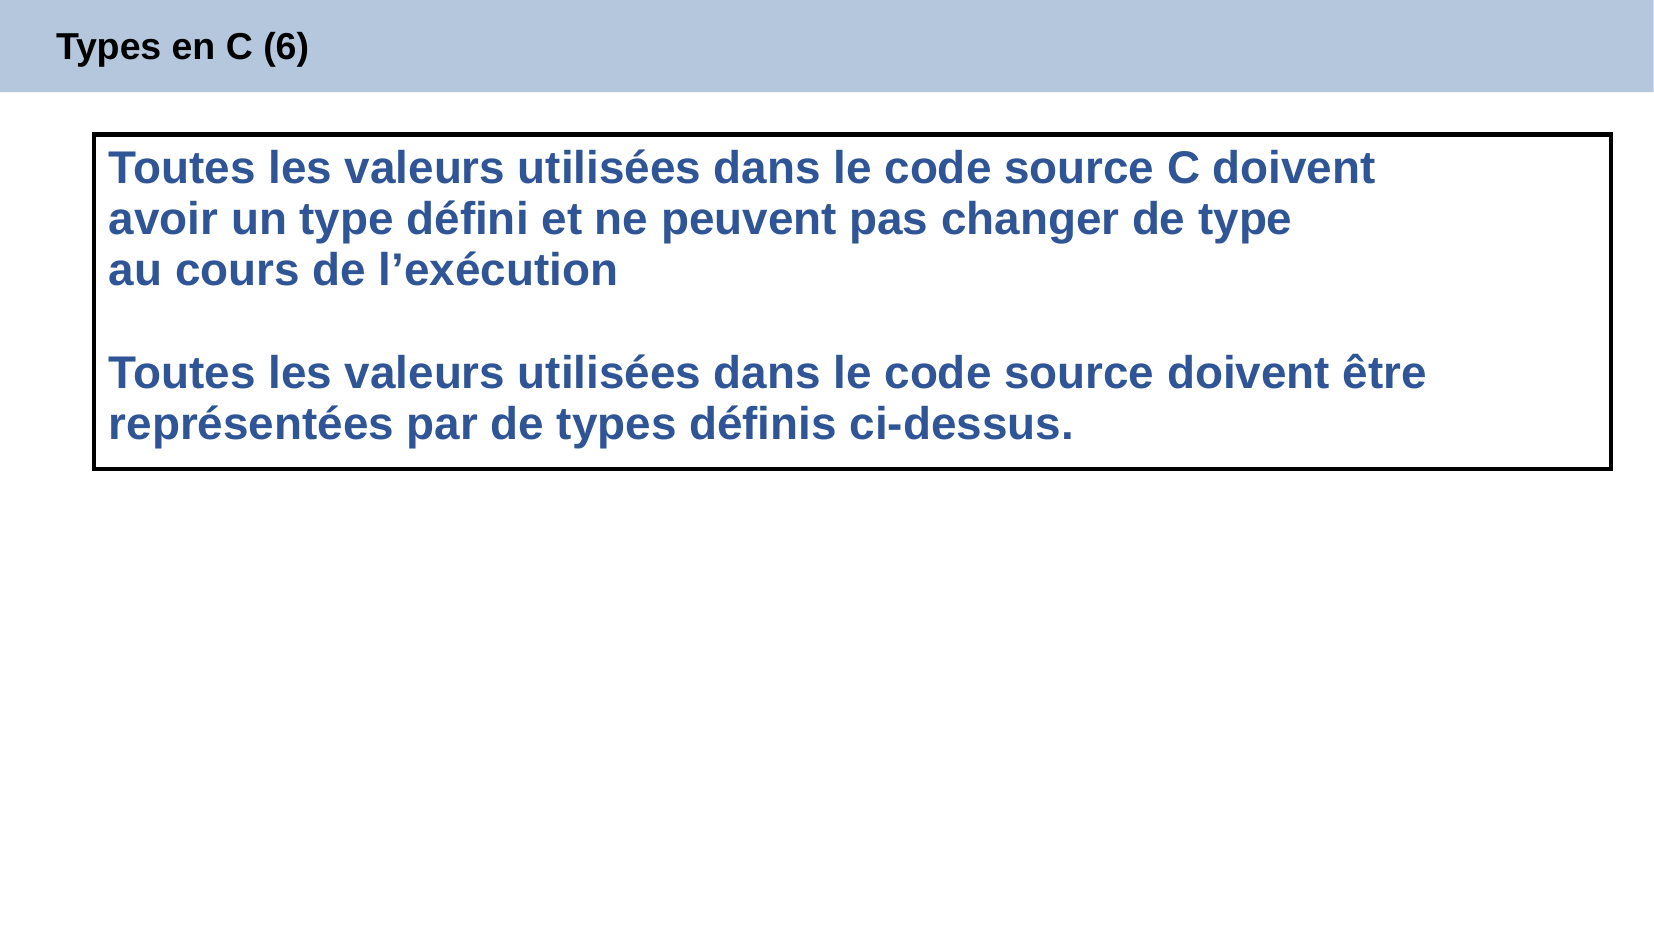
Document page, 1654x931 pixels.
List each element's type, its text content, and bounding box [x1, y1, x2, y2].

text_box [88, 93, 119, 165]
text_box Toutes les valeurs utilisées dans le code source C doivent avoir un type défini et ne peuvent pas changer de type au cours de l’exécution Toutes les valeurs utilisées dans le code source doivent être représentées par de types définis ci-dessus. [94, 134, 1612, 469]
text_box Types en C (6) [0, 0, 1654, 93]
